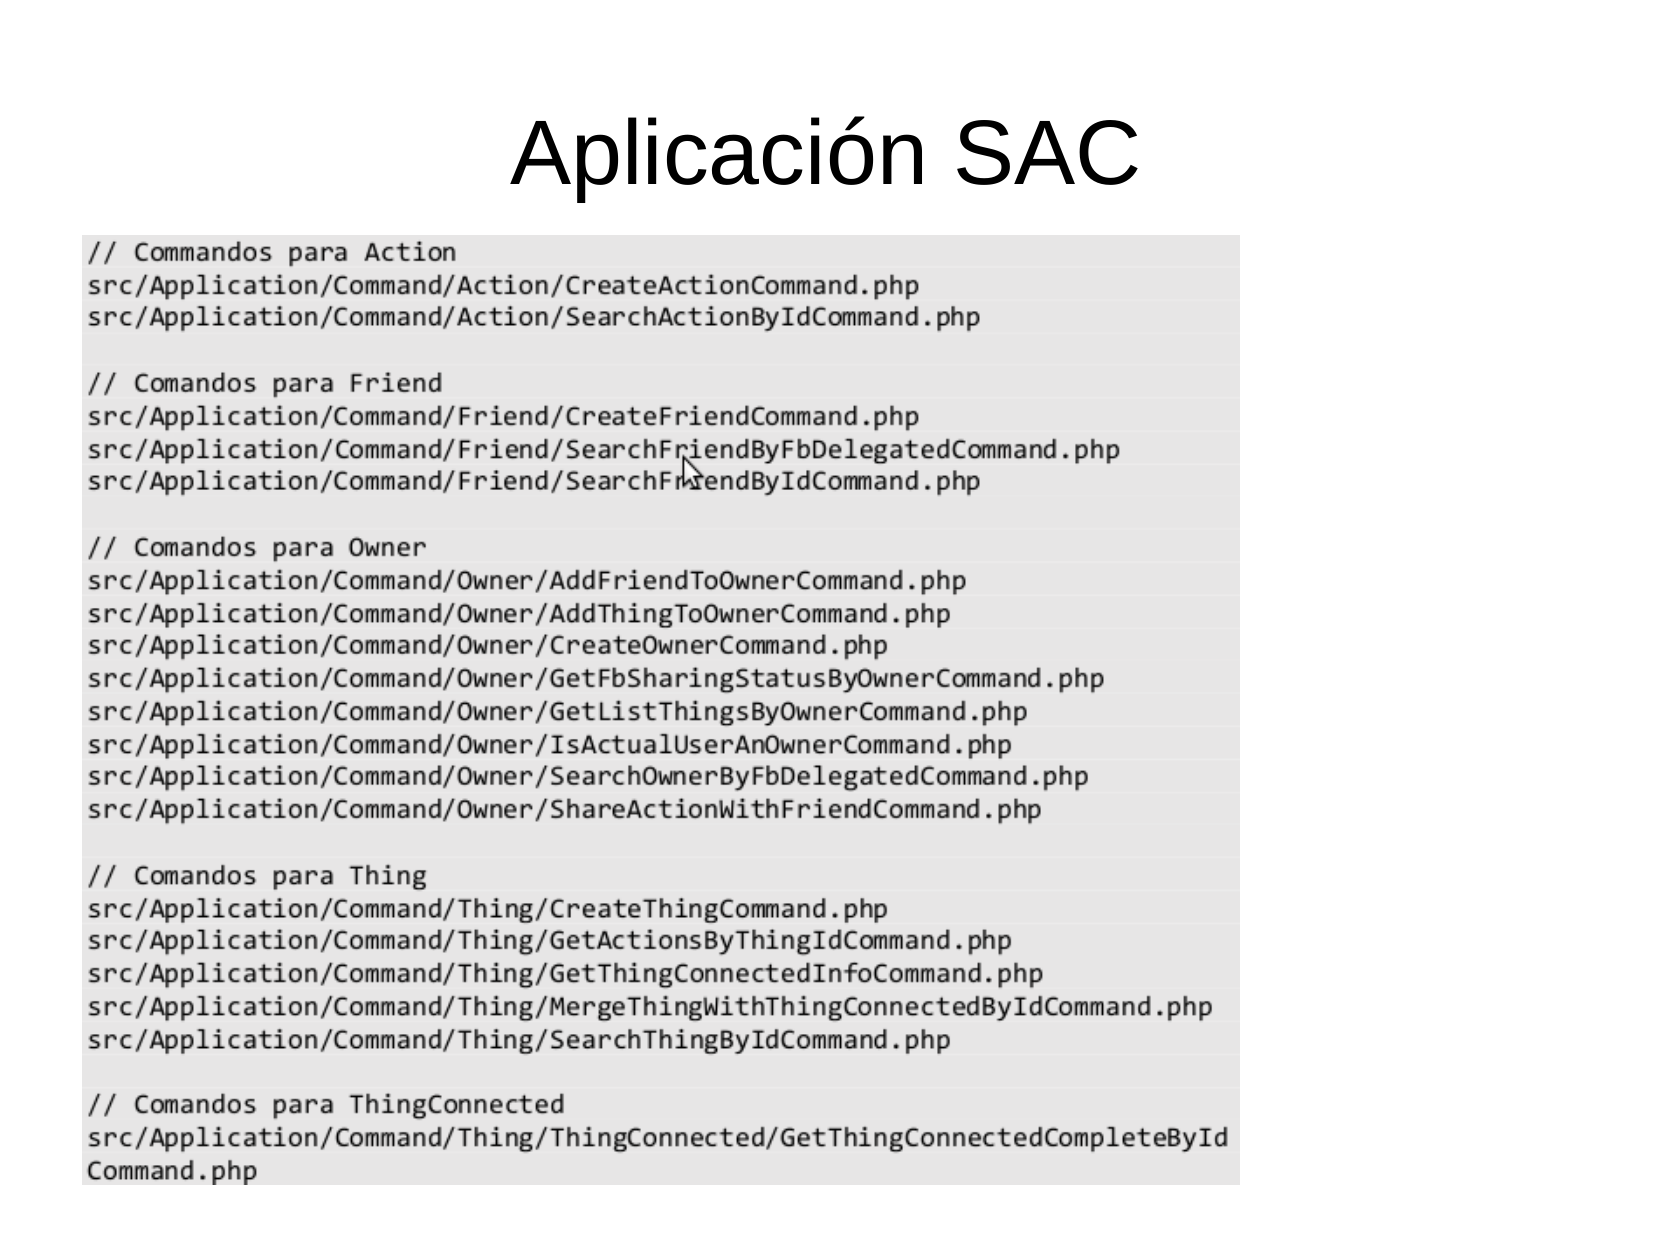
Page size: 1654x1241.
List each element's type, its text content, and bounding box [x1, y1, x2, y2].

picture [82, 235, 1240, 1186]
title Aplicación SAC [82, 49, 1571, 257]
